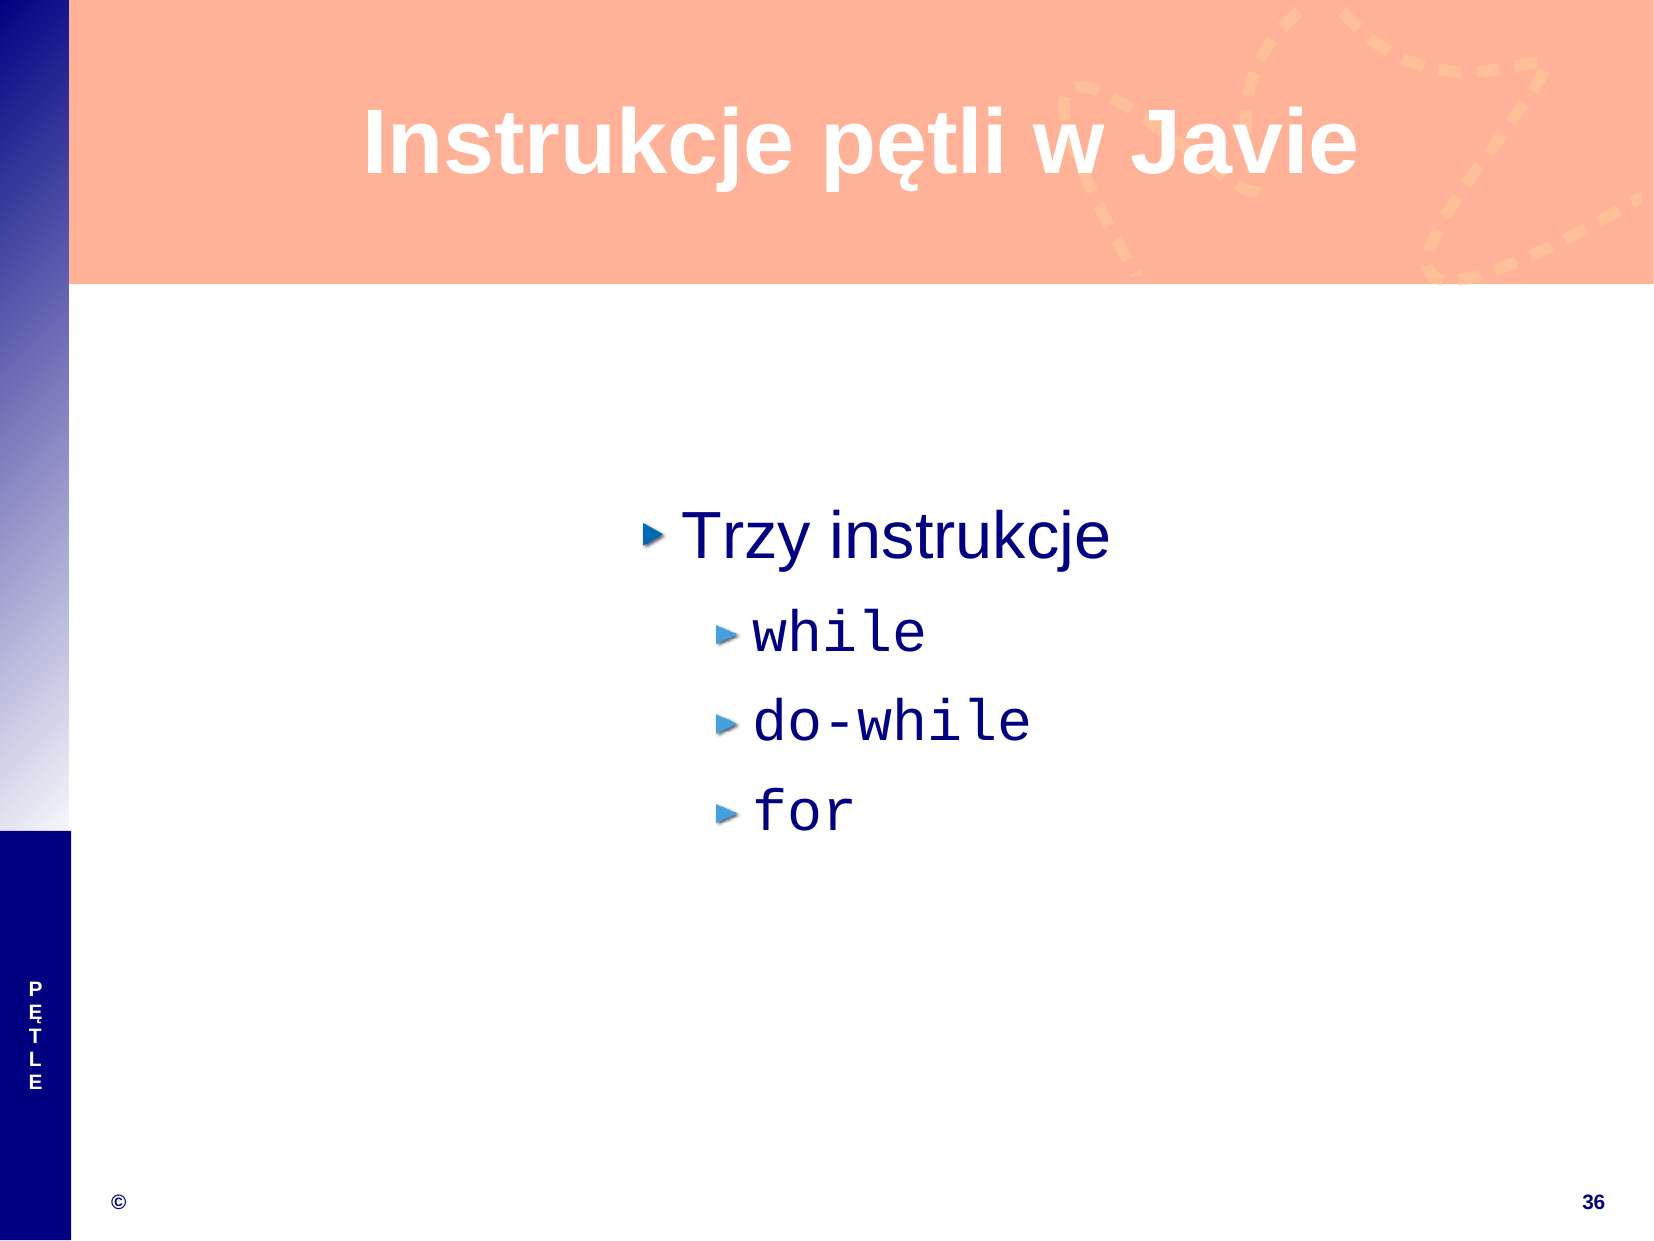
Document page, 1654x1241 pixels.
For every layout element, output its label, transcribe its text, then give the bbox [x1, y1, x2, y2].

list Trzy instrukcje while do-while for [610, 498, 1113, 872]
text_box P Ę T L E [0, 830, 71, 1241]
title Instrukcje pętli w Javie [69, 37, 1654, 246]
